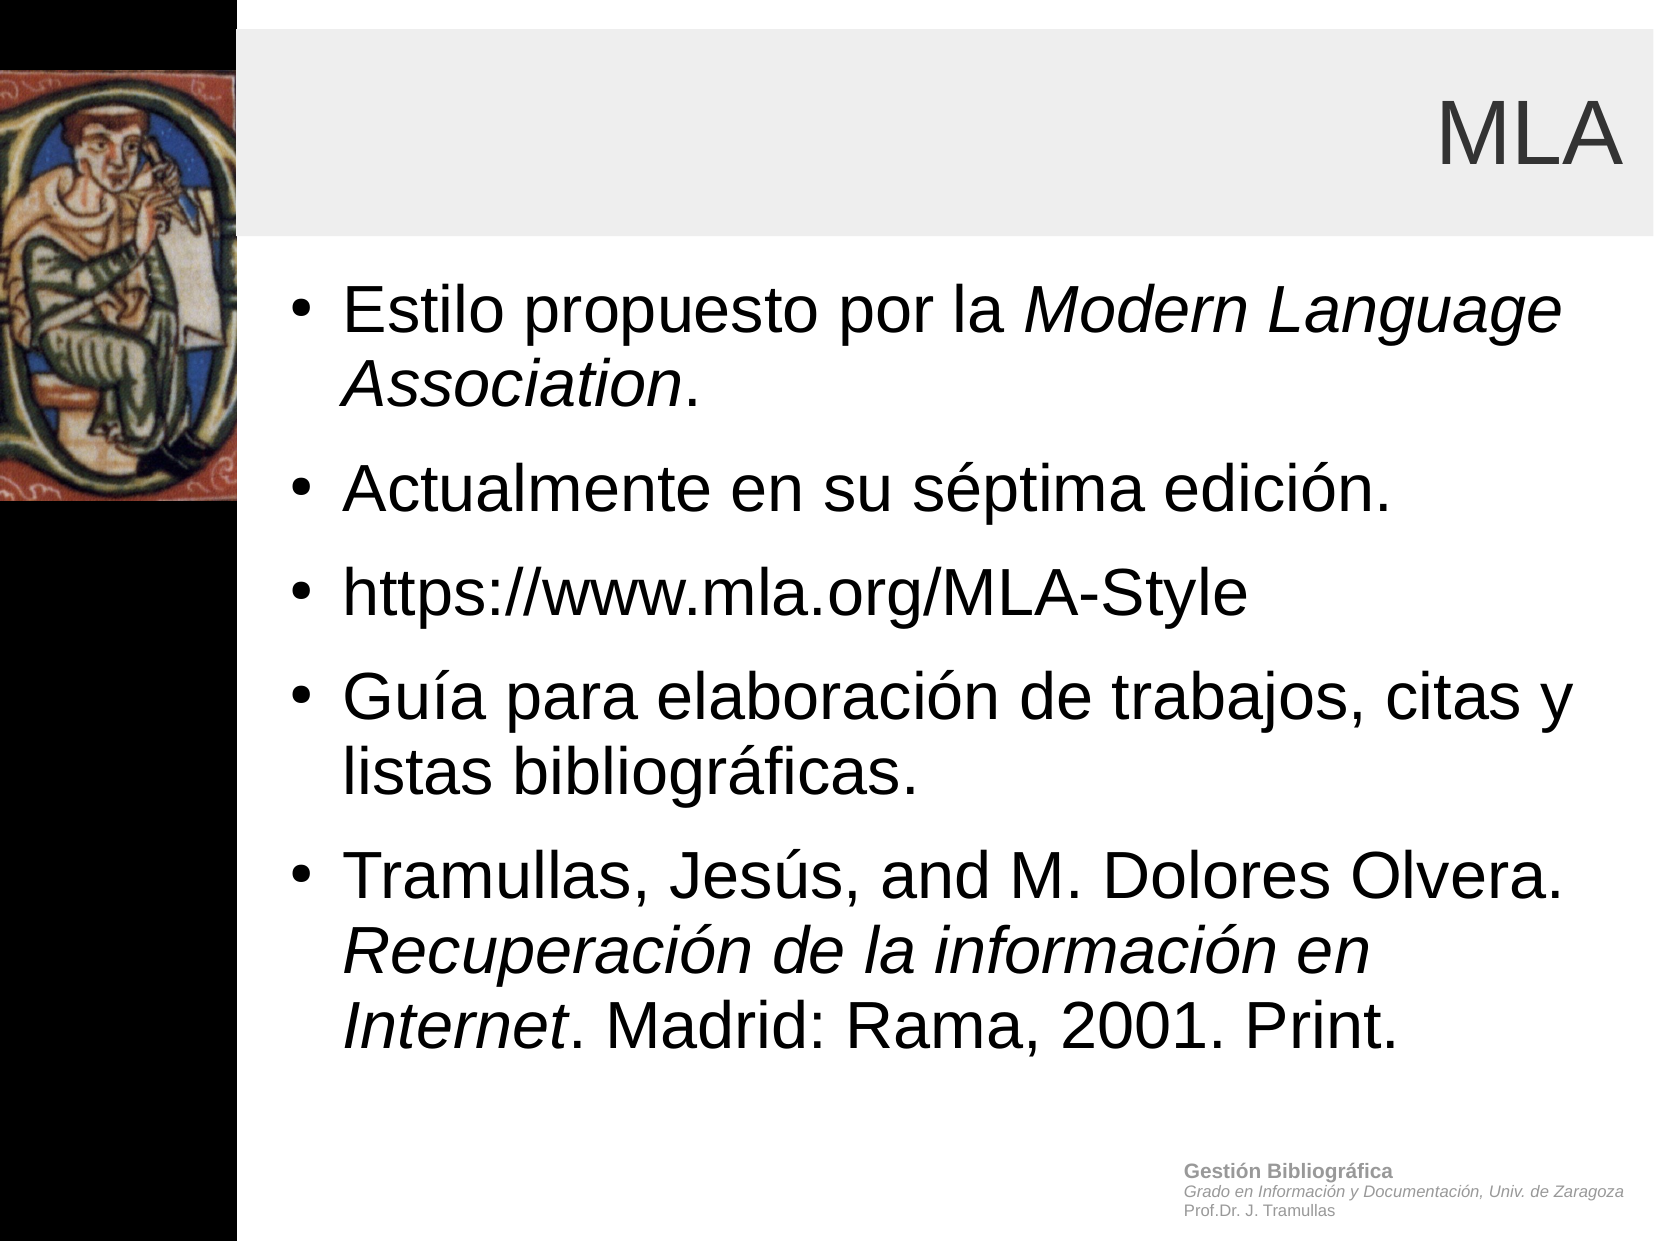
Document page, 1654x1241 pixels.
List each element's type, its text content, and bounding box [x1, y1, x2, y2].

list Estilo propuesto por la Modern Language Association. Actualmente en su séptima edición. https://www.mla.org/MLA-Style Guía para elaboración de trabajos, citas y listas bibliográficas. Tramullas, Jesús, and M. Dolores Olvera. Recuperación de la información en Internet. Madrid: Rama, 2001. Print. [271, 271, 1619, 1134]
title MLA [236, 29, 1654, 237]
picture [0, 70, 237, 501]
